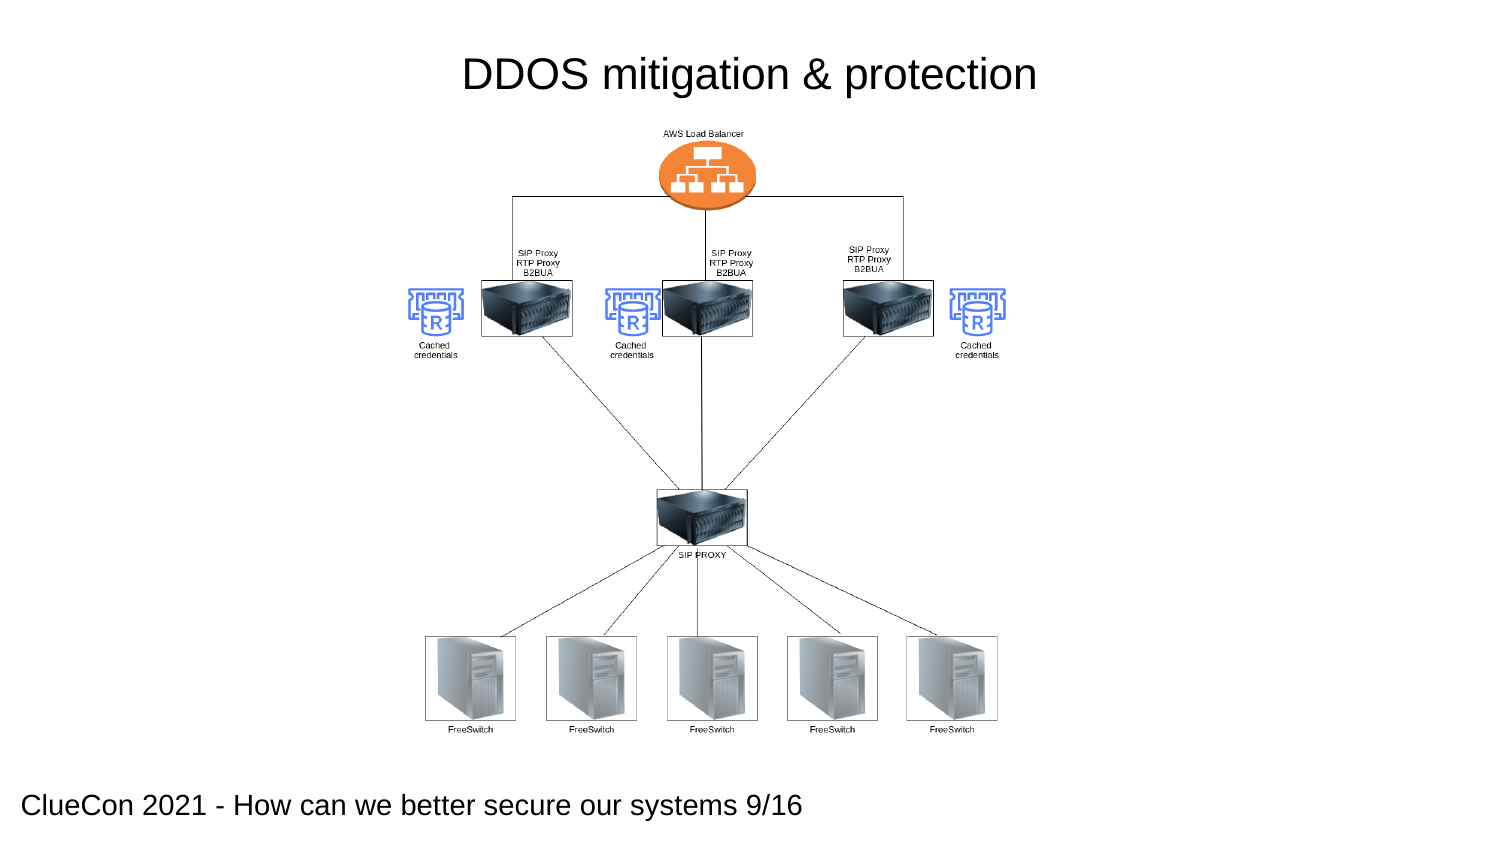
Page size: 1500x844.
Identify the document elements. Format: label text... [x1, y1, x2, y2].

picture [406, 126, 1007, 735]
title DDOS mitigation & protection [51, 29, 1449, 114]
text_box ClueCon 2021 - How can we better secure our systems 9/16 [5, 771, 1472, 837]
